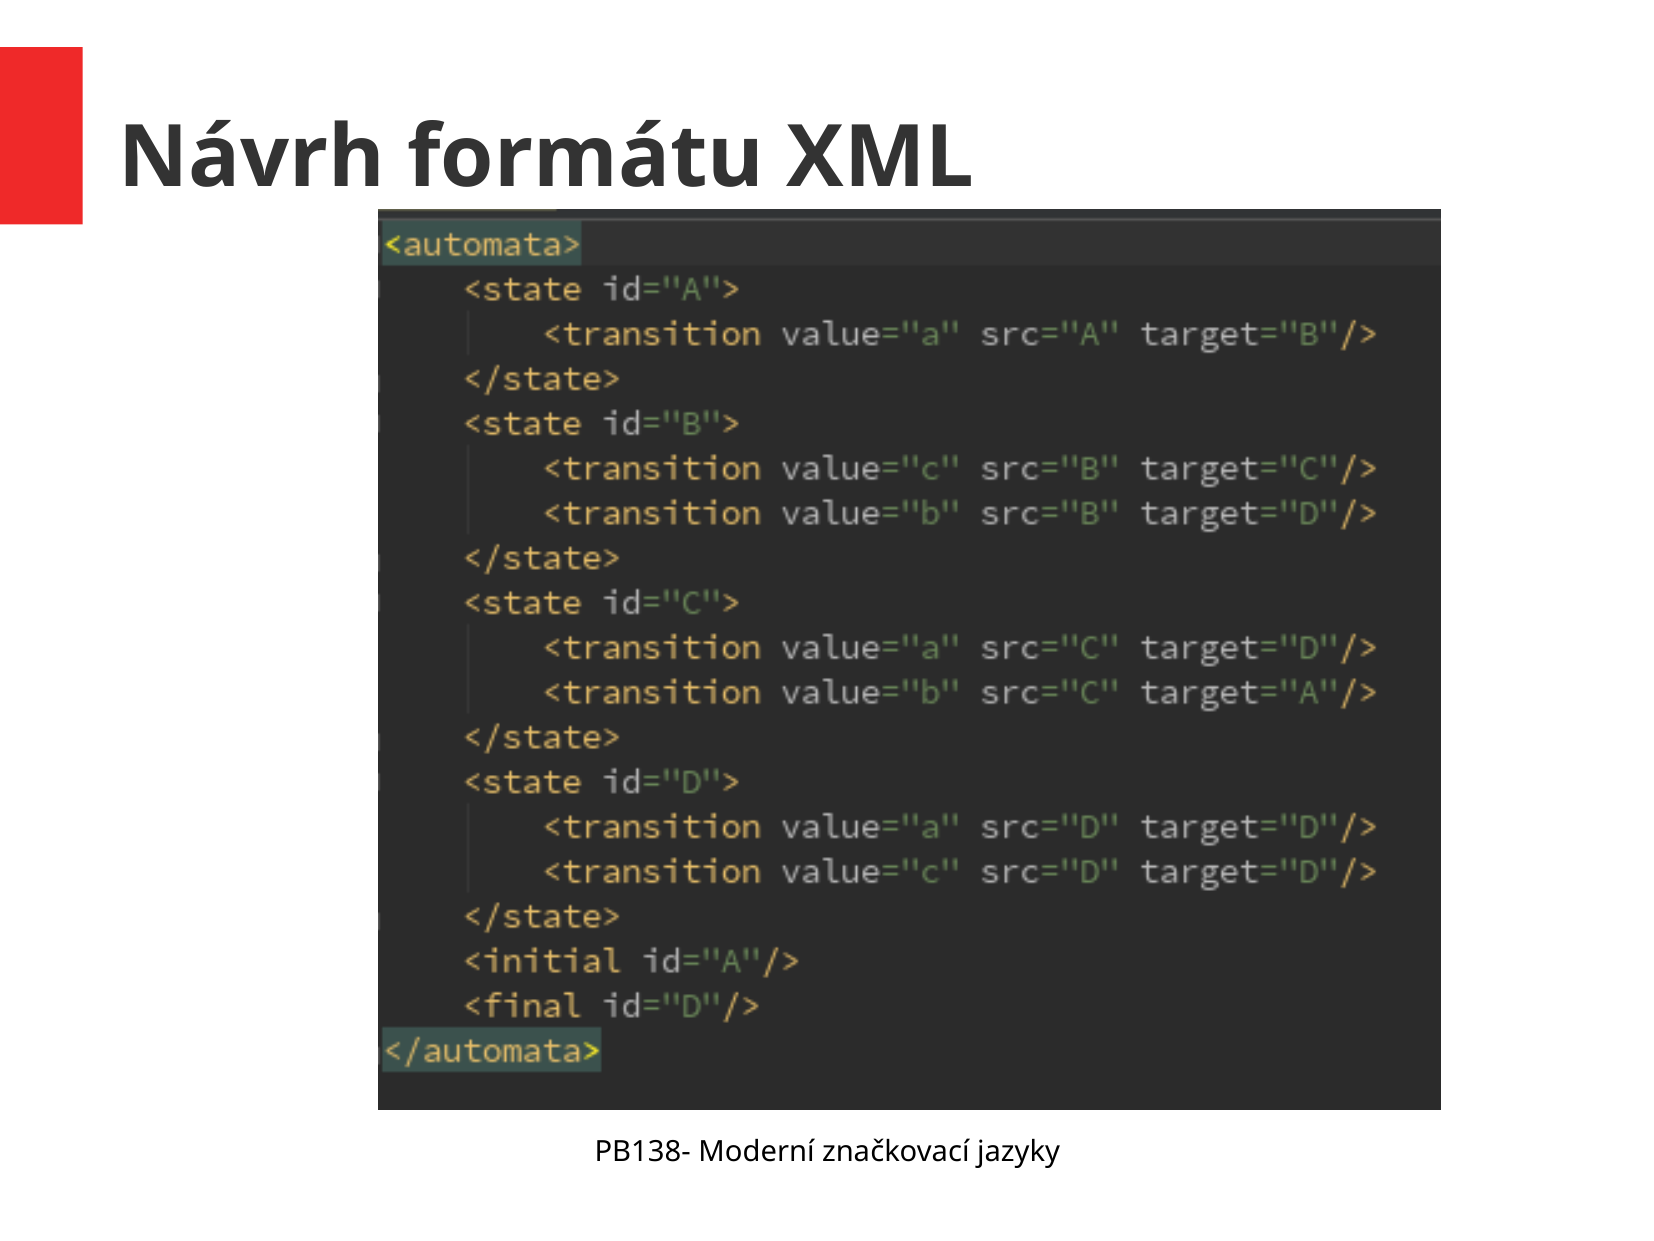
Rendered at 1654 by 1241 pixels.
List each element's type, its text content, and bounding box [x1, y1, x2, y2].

title Návrh formátu XML [118, 49, 1571, 257]
picture [378, 209, 1441, 1111]
